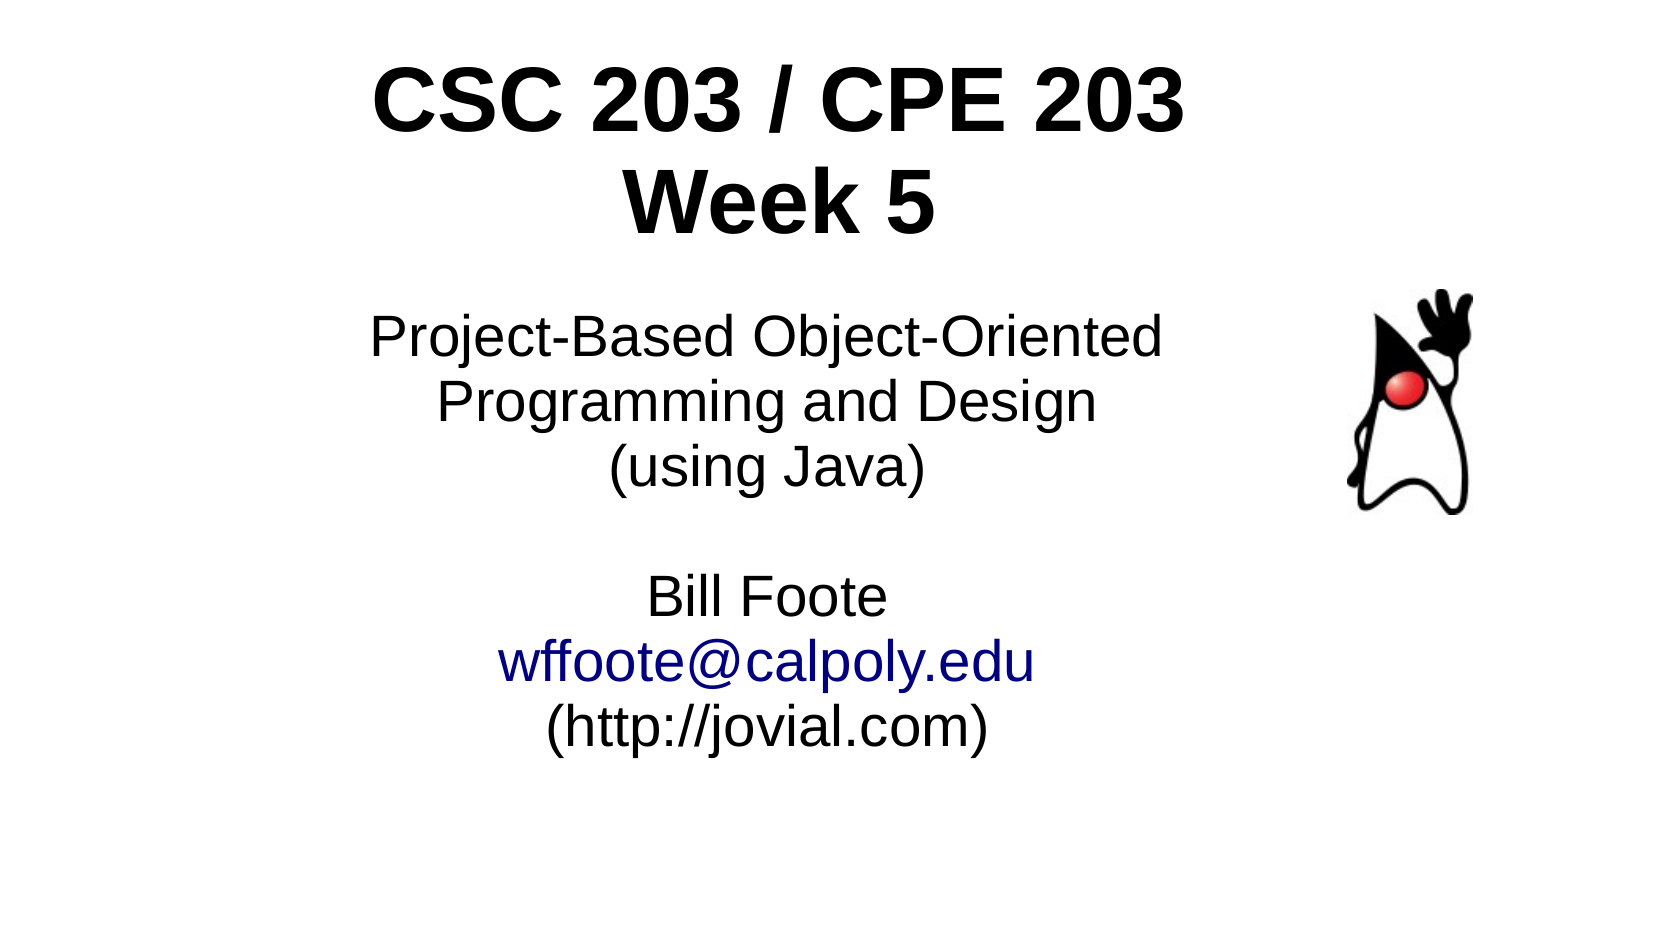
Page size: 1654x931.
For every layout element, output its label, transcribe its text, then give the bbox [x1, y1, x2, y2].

title CSC 203 / CPE 203 Week 5 [35, 2, 1524, 301]
subtitle Project-Based Object-Oriented Programming and Design (using Java) Bill Foote wffoote@calpoly.edu (http://jovial.com) [23, 172, 1512, 892]
picture [1347, 289, 1473, 515]
